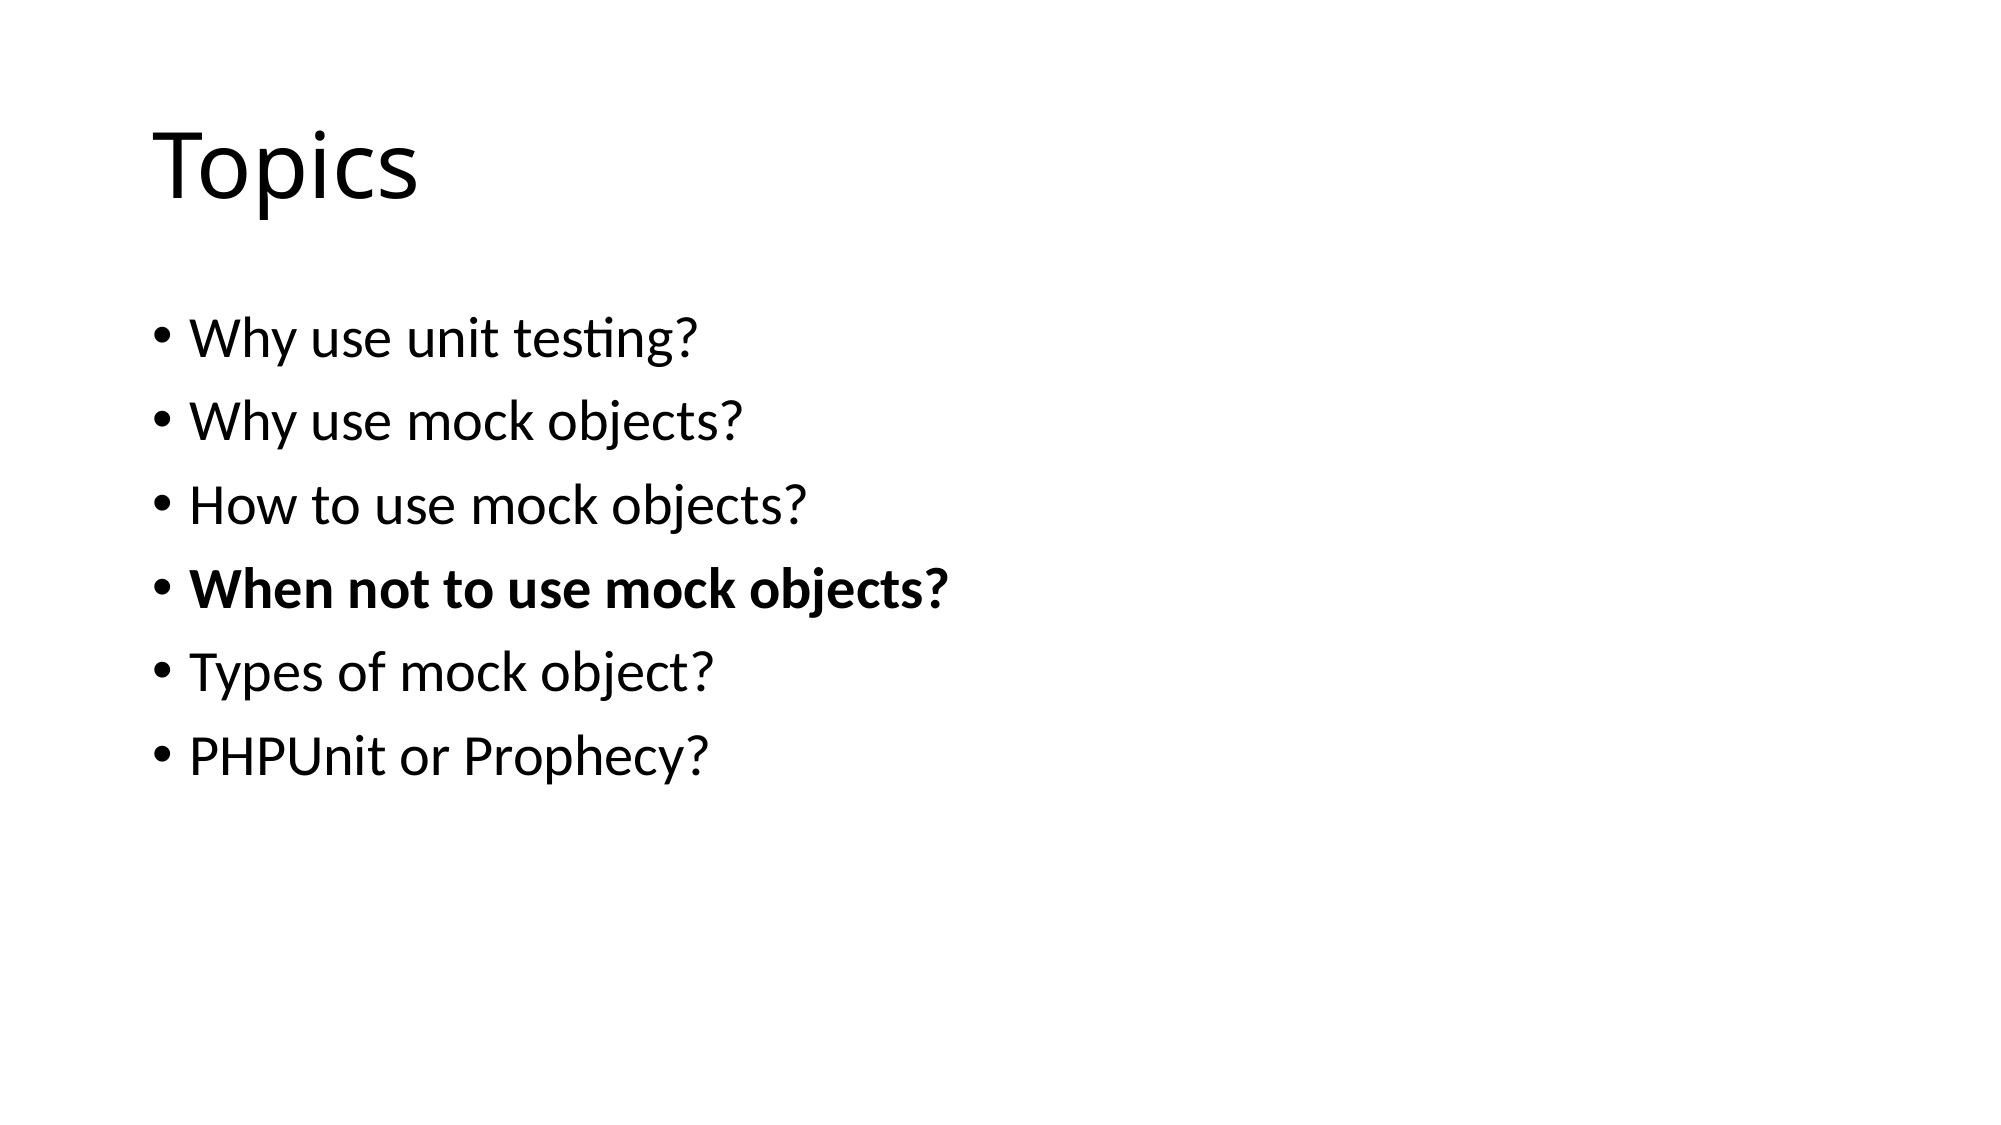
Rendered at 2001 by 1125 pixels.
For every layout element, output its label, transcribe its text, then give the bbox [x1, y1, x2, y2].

title Topics [137, 59, 1863, 278]
list Why use unit testing? Why use mock objects? How to use mock objects? When not to use mock objects? Types of mock object? PHPUnit or Prophecy? [137, 299, 1863, 1014]
